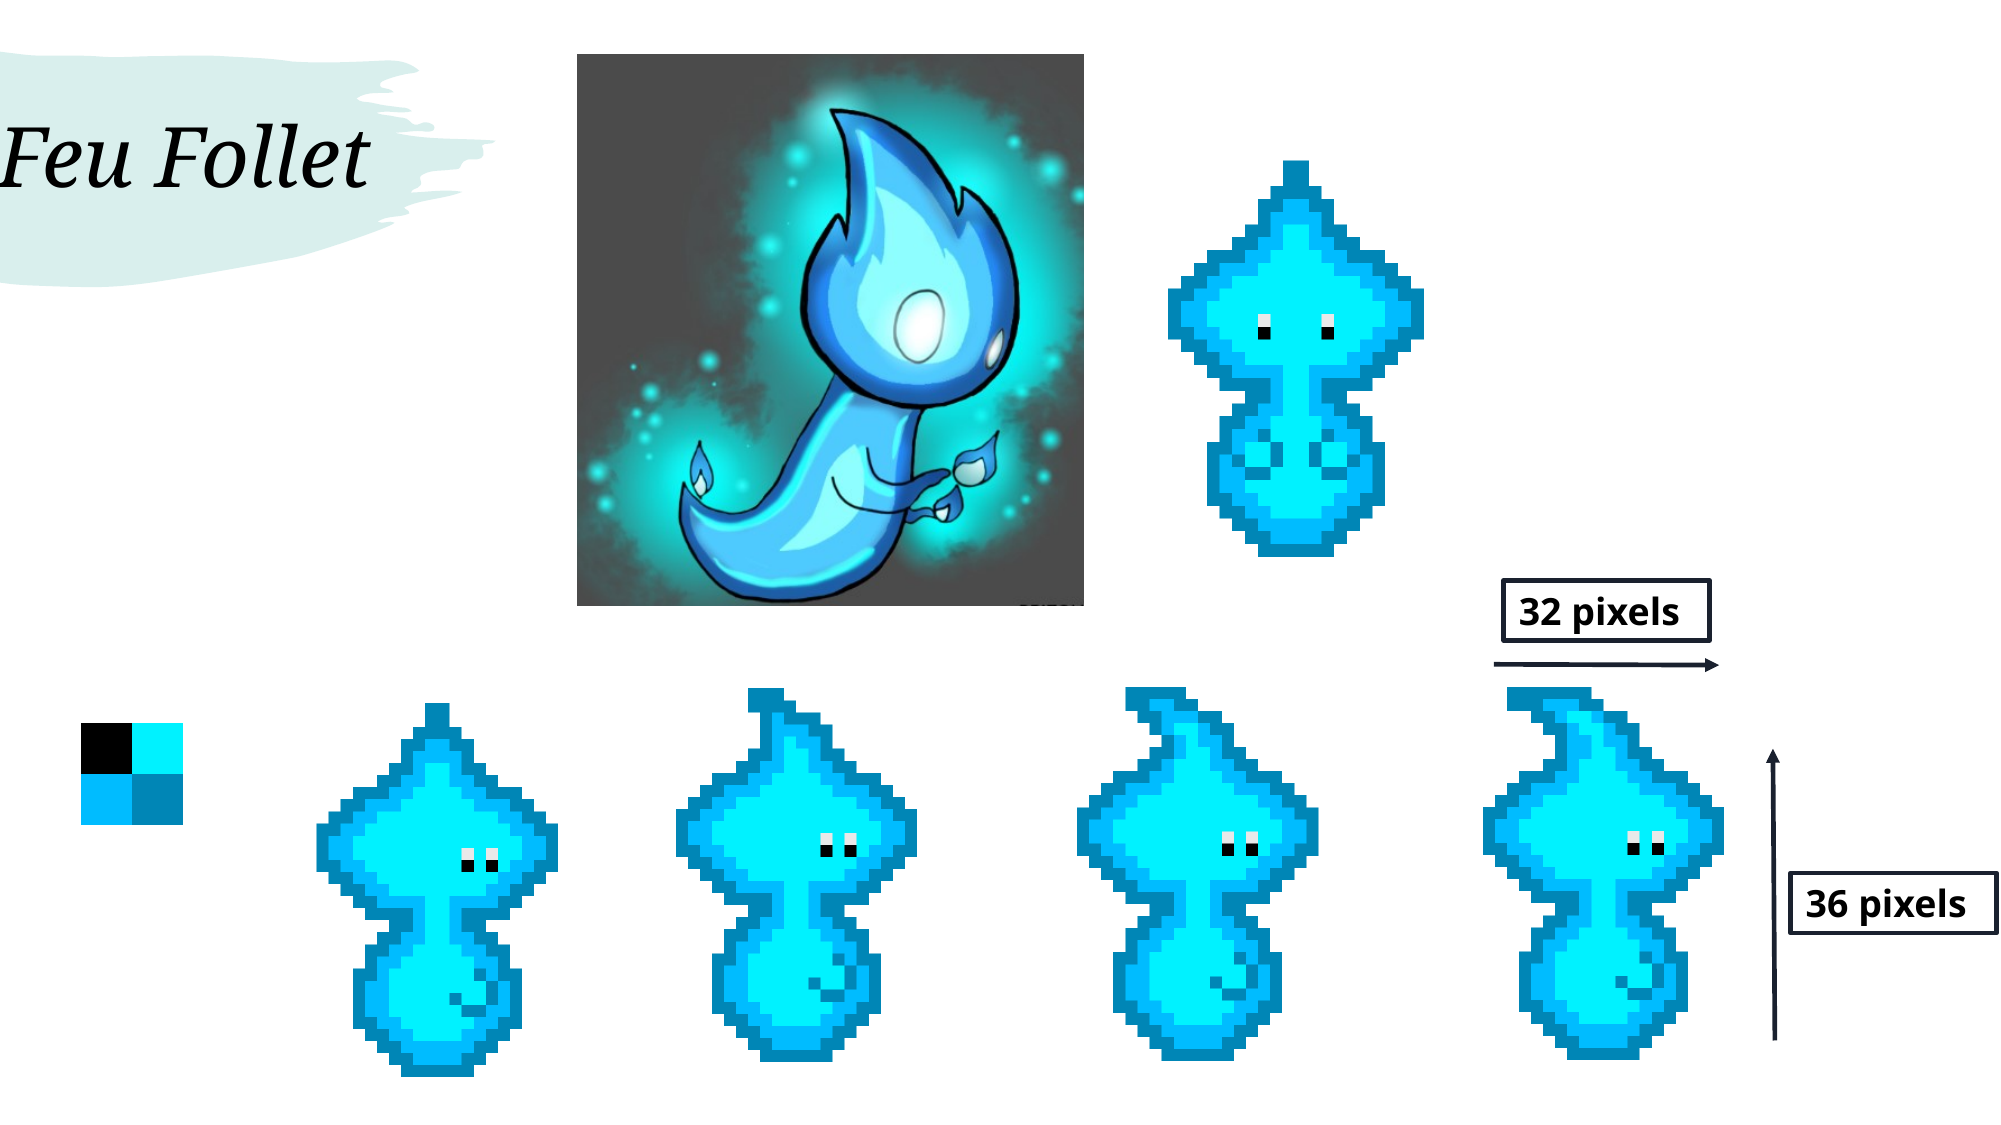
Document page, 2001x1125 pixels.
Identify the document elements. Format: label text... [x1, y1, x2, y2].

picture [1114, 724, 1281, 1024]
picture [577, 54, 1084, 606]
text_box 36 pixels [1790, 872, 1997, 934]
text_box 32 pixels [1503, 580, 1710, 641]
title Feu Follet [0, 49, 478, 272]
picture [1387, 687, 1771, 1119]
picture [81, 723, 183, 773]
picture [993, 687, 1377, 1121]
picture [713, 737, 880, 1025]
picture [245, 688, 988, 1123]
picture [1520, 712, 1687, 1023]
picture [1093, 149, 1499, 606]
